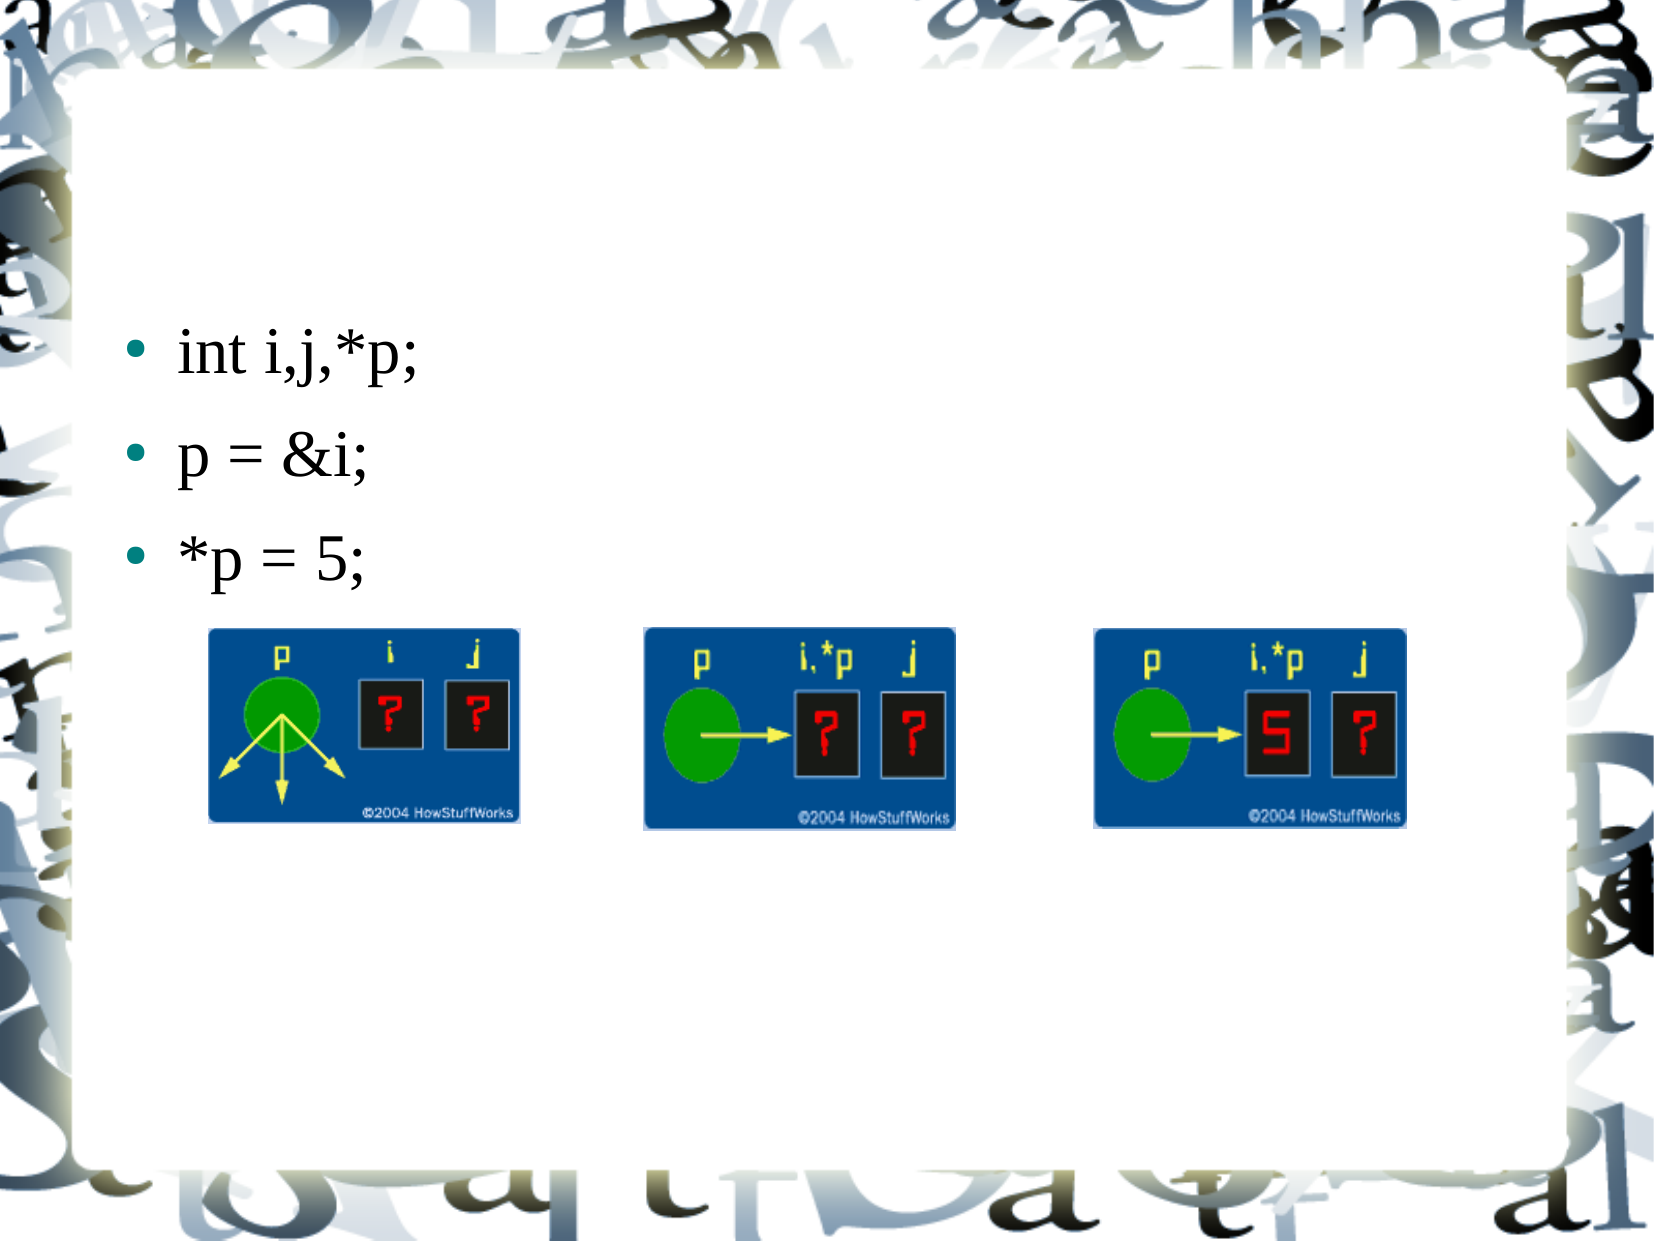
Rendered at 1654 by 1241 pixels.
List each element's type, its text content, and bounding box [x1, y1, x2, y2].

list int i,j,*p; p = &i; *p = 5; [106, 313, 1530, 1118]
picture [0, 0, 1654, 1241]
